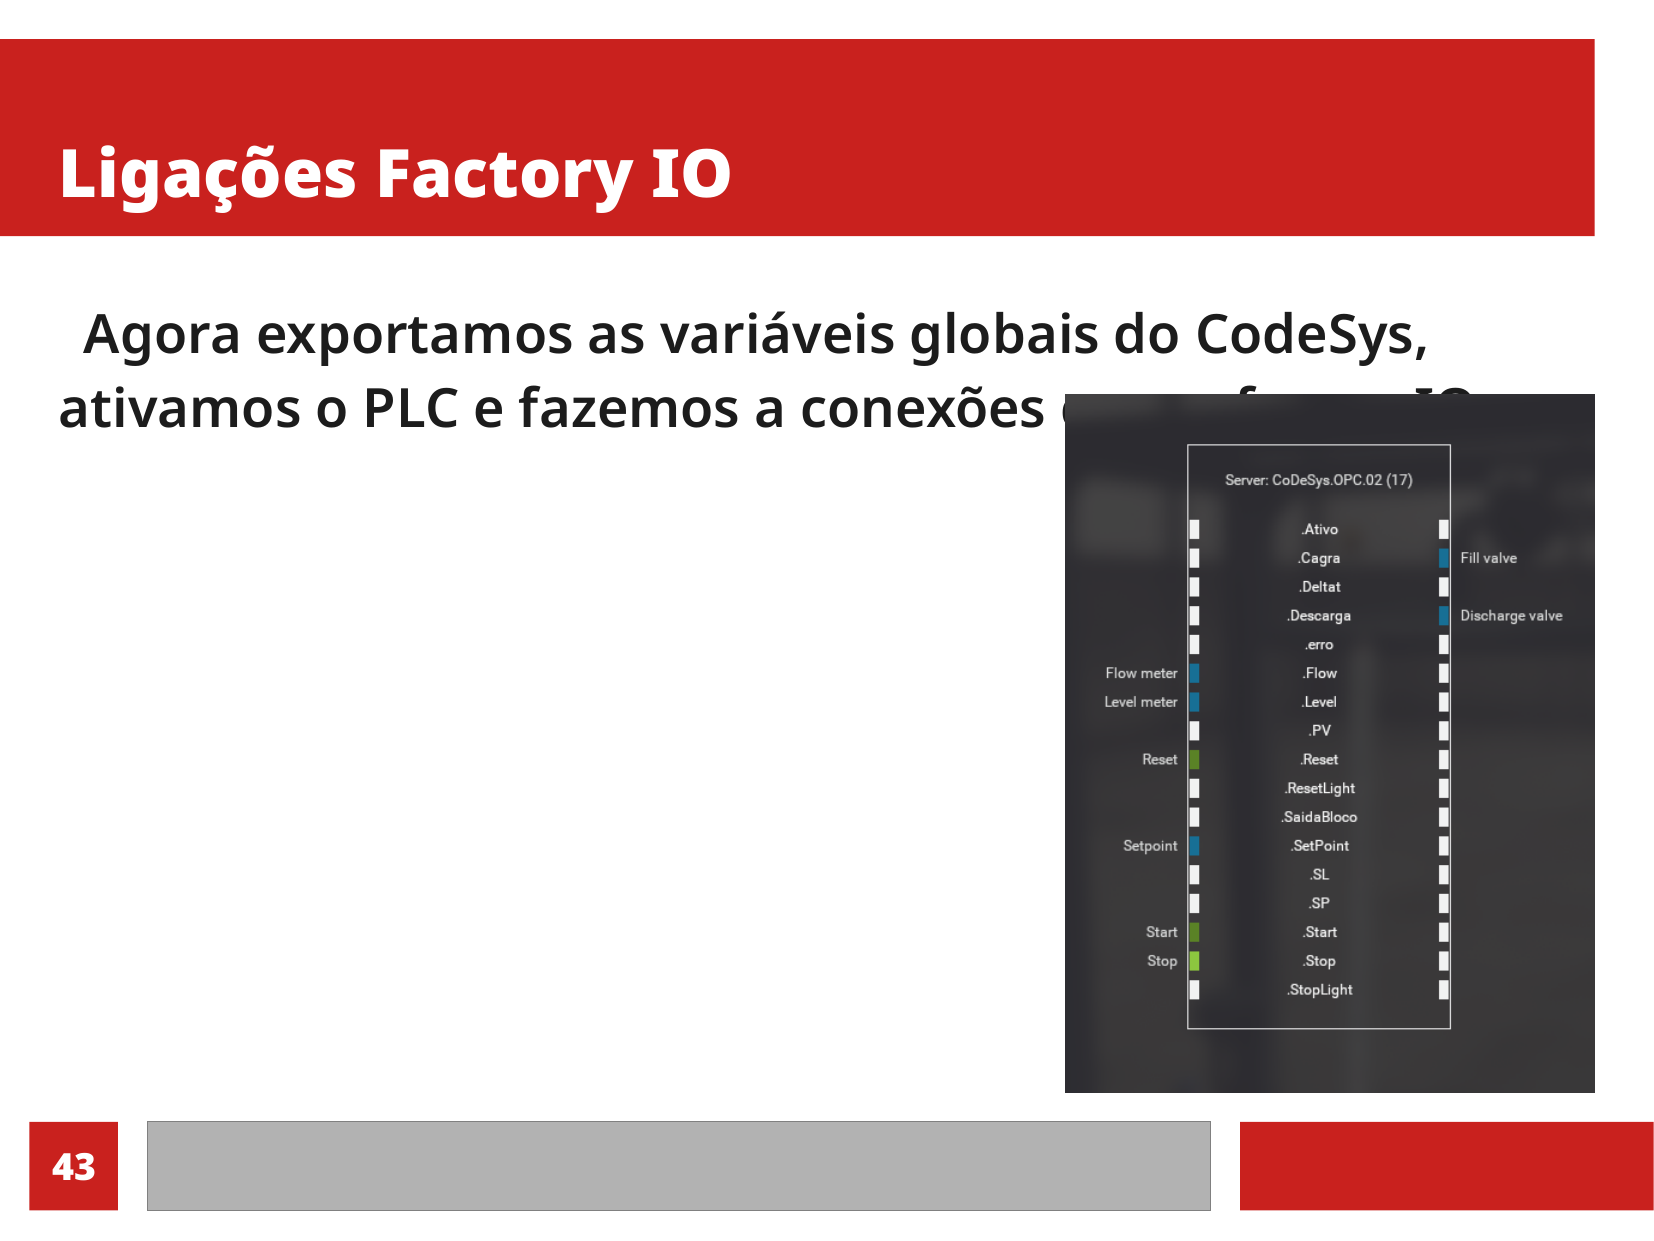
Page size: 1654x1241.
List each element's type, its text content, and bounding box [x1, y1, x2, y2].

picture [1065, 394, 1595, 1093]
list Agora exportamos as variáveis globais do CodeSys, ativamos o PLC e fazemos a conexões com o facory IO: [58, 295, 1595, 473]
title Ligações Factory IO [58, 58, 1595, 217]
